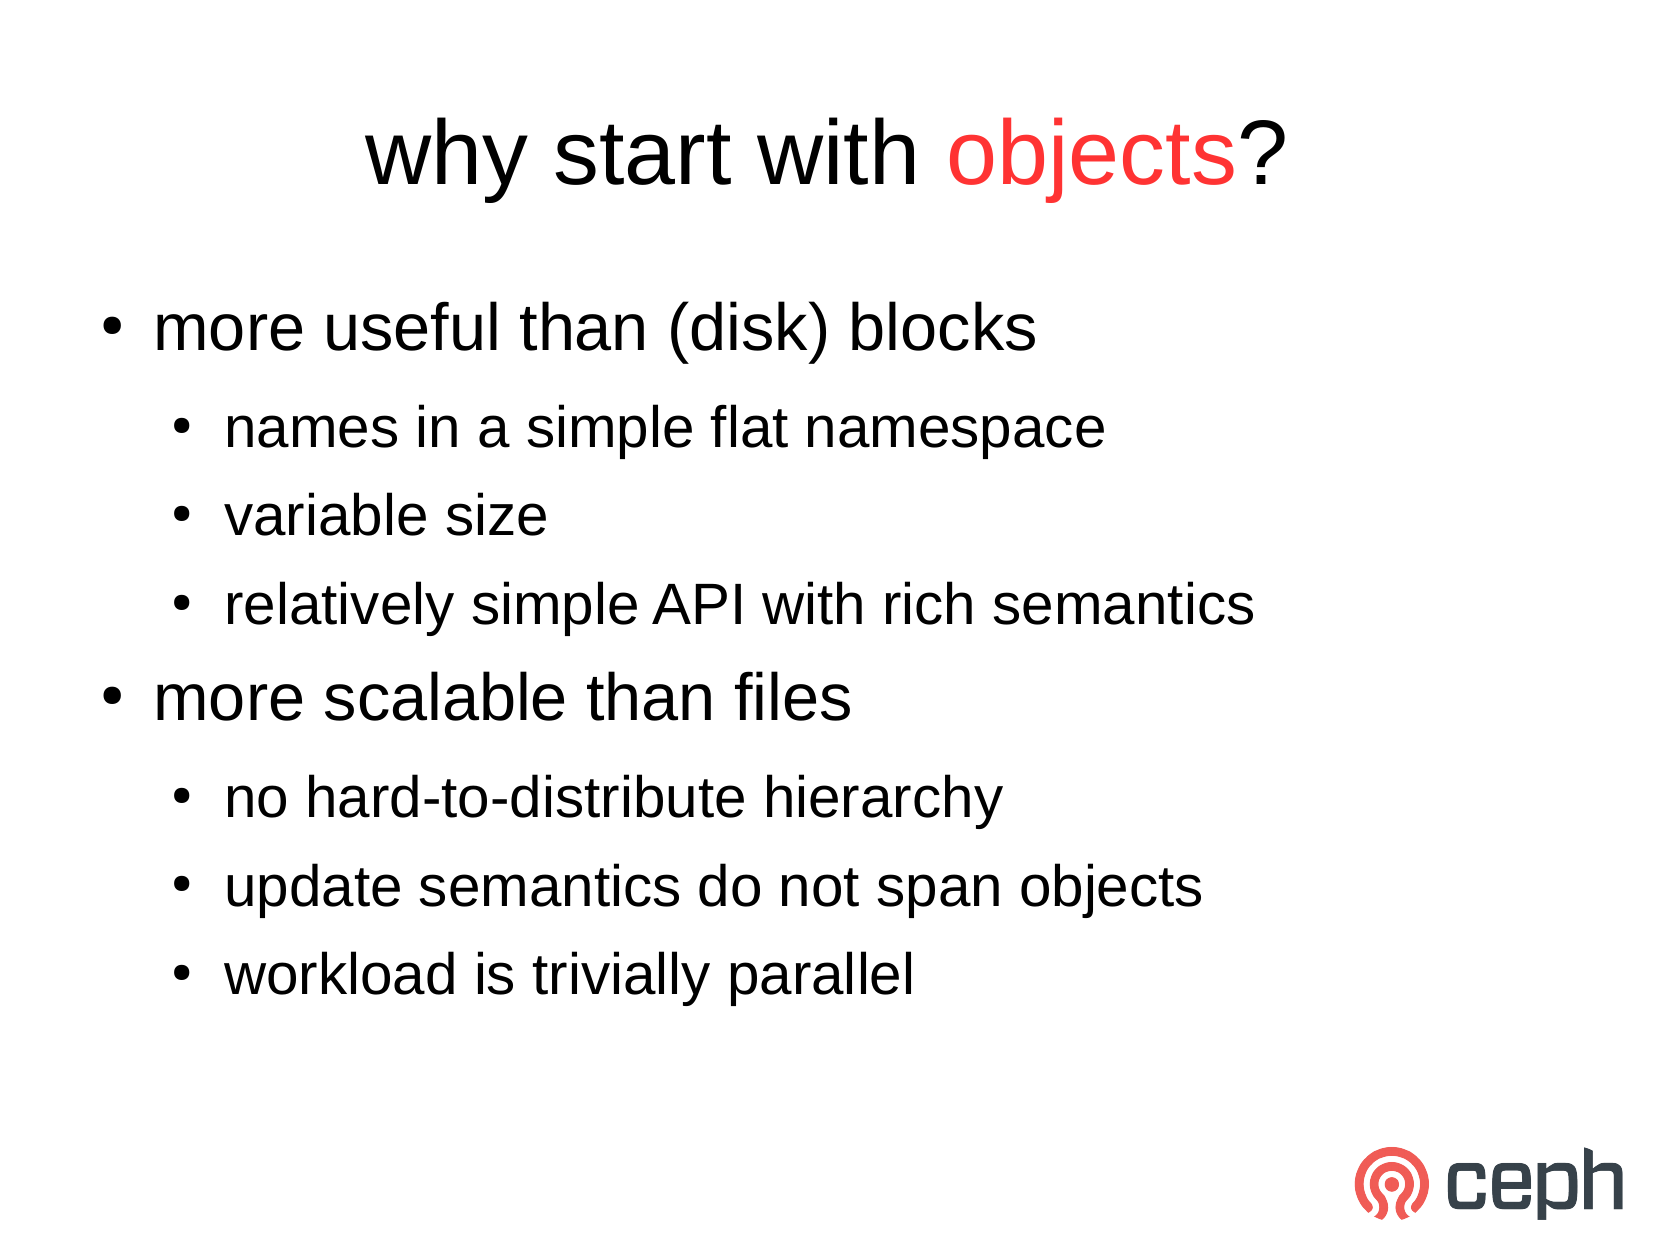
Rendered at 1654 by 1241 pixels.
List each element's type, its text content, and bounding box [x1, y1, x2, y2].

picture [1308, 1100, 1654, 1241]
title why start with objects? [82, 49, 1571, 257]
list more useful than (disk) blocks names in a simple flat namespace variable size relatively simple API with rich semantics more scalable than files no hard-to-distribute hierarchy update semantics do not span objects workload is trivially parallel [82, 290, 1571, 1010]
